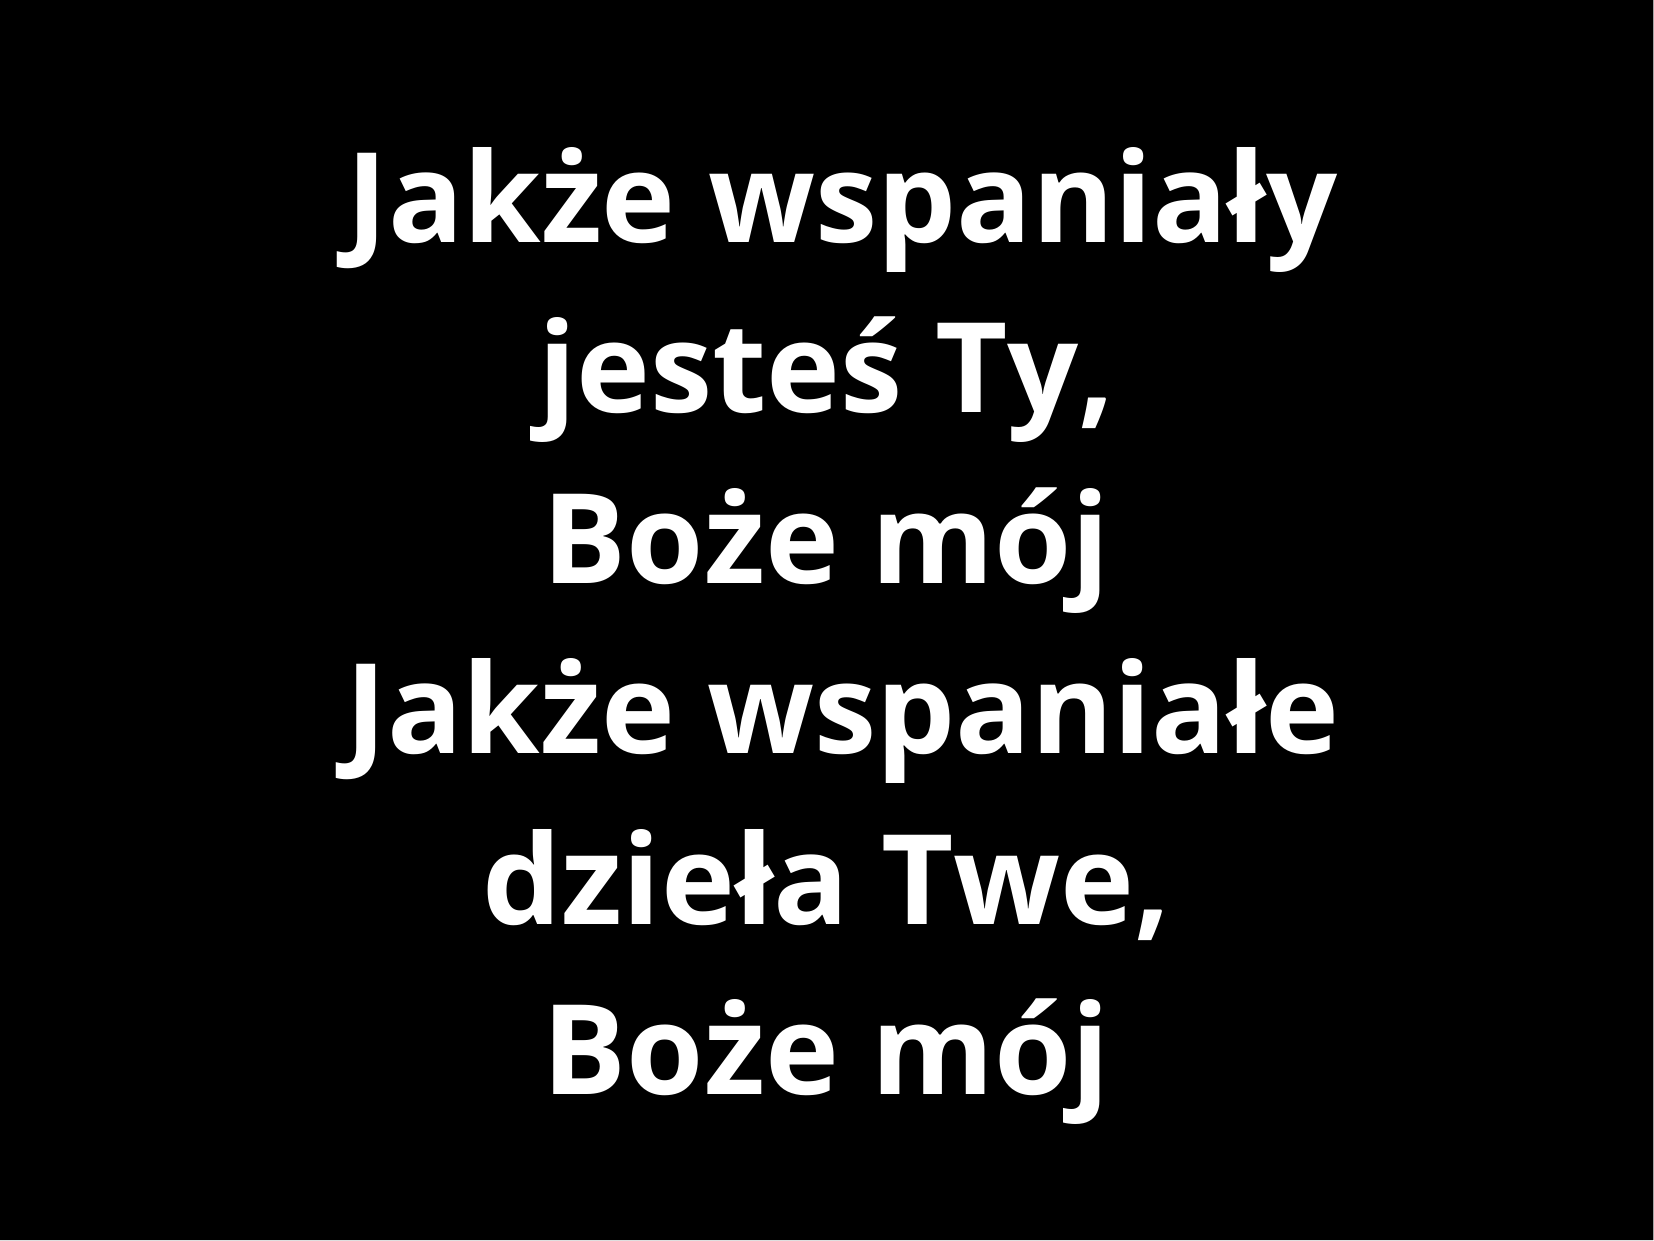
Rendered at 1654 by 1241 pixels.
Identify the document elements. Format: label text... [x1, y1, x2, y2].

title Jakże wspaniały jesteś Ty, Boże mój Jakże wspaniałe dzieła Twe, Boże mój [0, 0, 1654, 1241]
